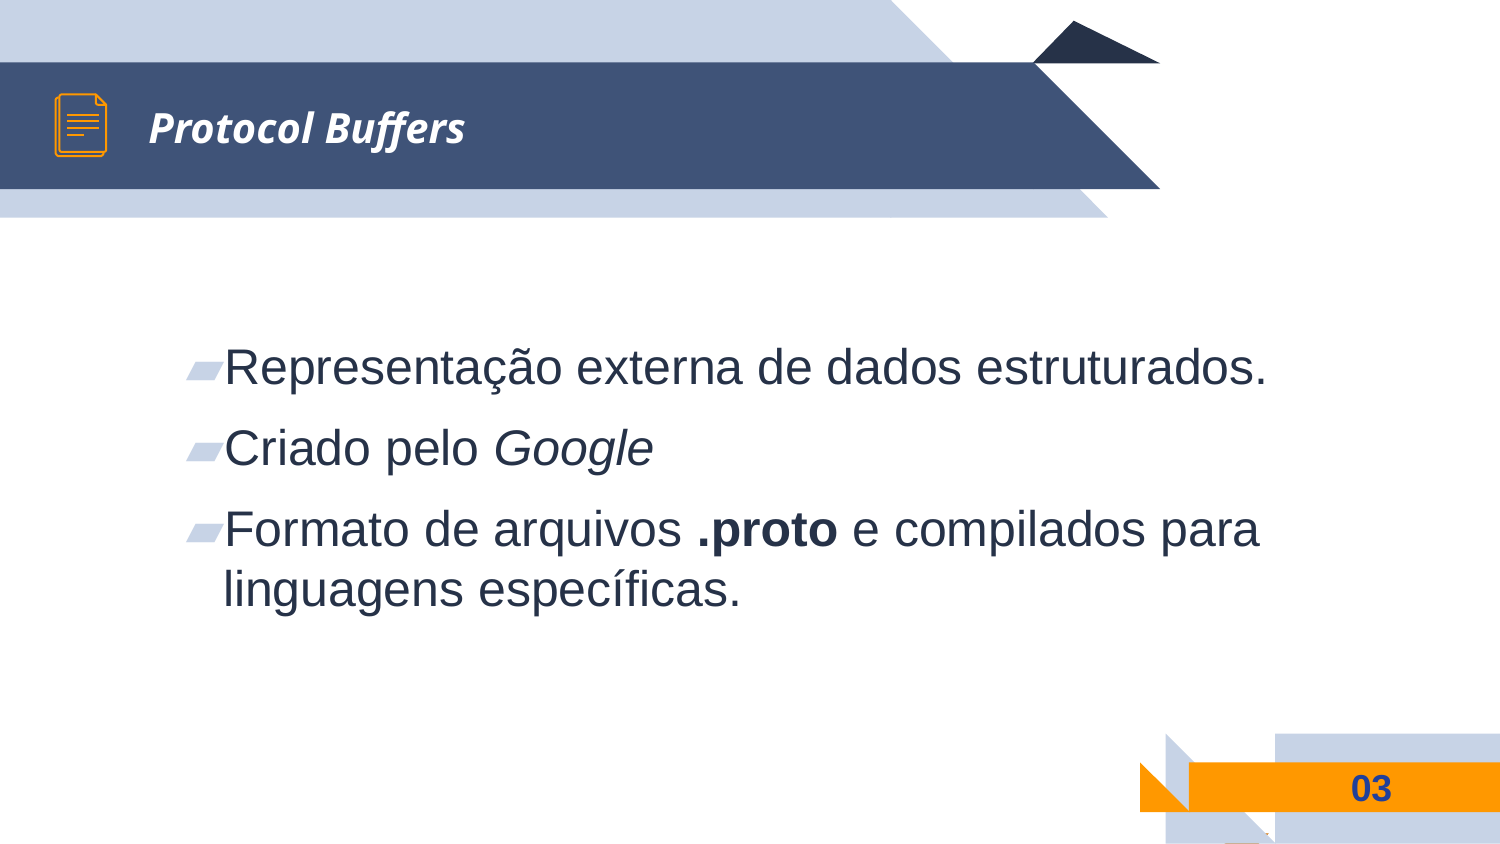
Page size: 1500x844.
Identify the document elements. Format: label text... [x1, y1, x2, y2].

text_box Protocol Buffers [133, 64, 1035, 190]
text_box Representação externa de dados estruturados. Criado pelo Google Formato de arquivos .proto e compilados para linguagens específicas. [133, 217, 1418, 734]
text_box 03 [1249, 760, 1494, 813]
